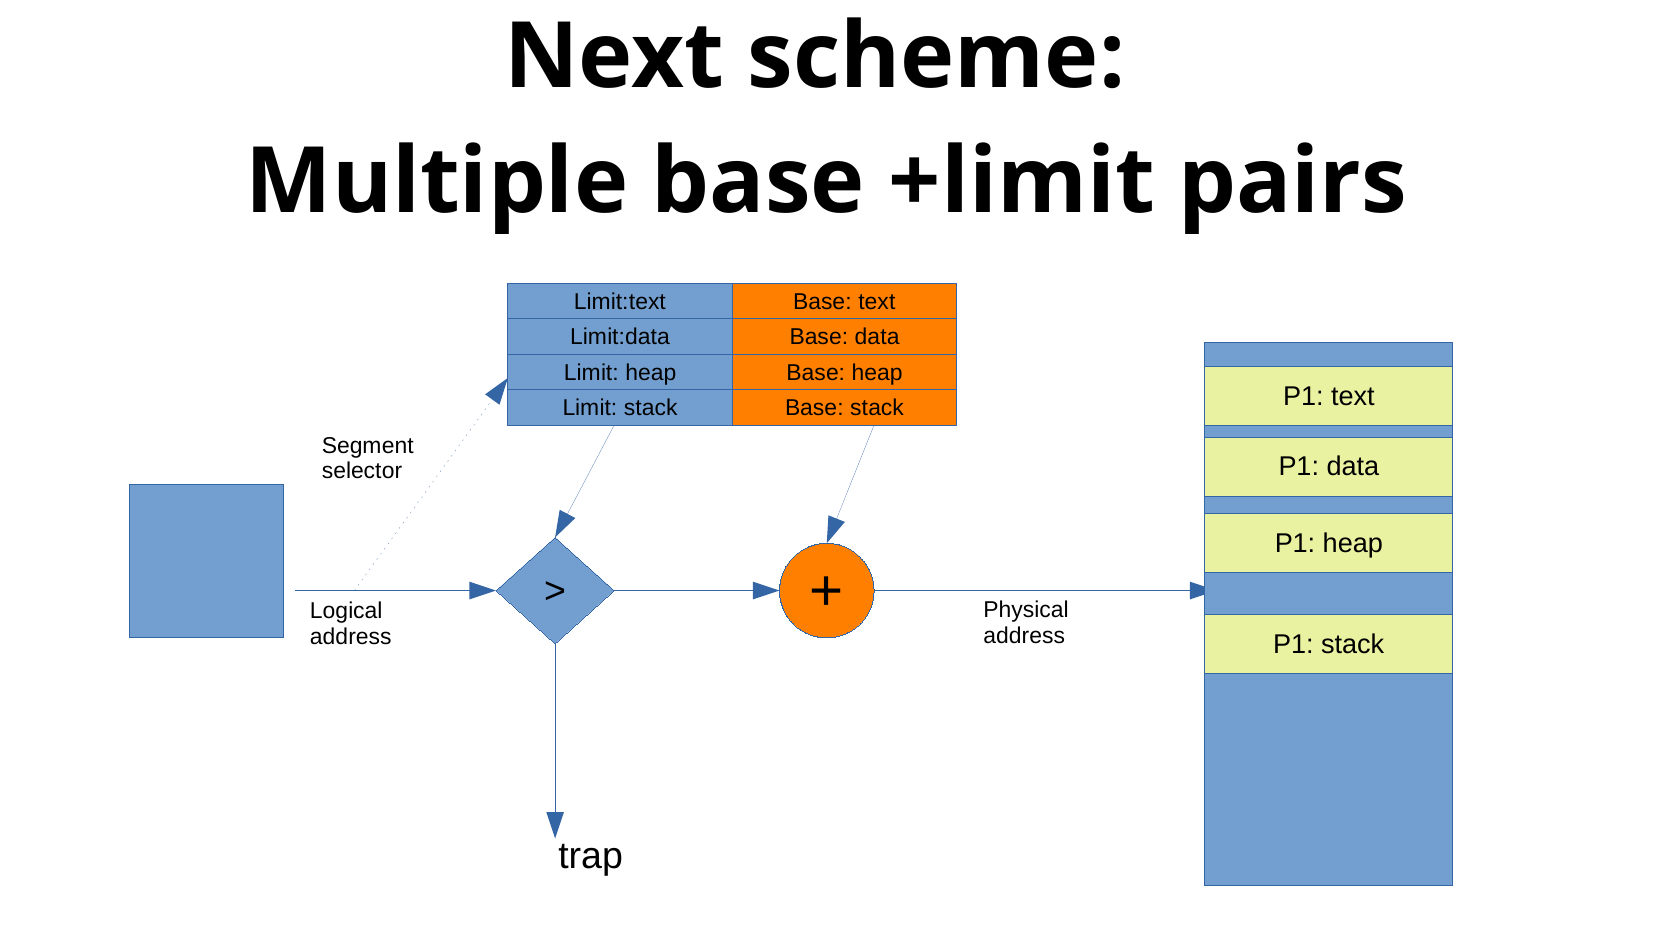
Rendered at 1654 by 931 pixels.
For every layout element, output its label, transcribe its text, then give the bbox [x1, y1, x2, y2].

text_box > [496, 537, 614, 644]
text_box Limit: stack [507, 389, 732, 426]
text_box Base: heap [732, 354, 957, 389]
text_box [1204, 426, 1453, 437]
text_box [1204, 674, 1453, 886]
text_box + [779, 543, 875, 638]
text_box Logical address [295, 590, 473, 657]
text_box P1: heap [1204, 513, 1453, 573]
text_box [1204, 342, 1453, 366]
text_box Segment selector [307, 425, 449, 492]
text_box P1: text [1204, 366, 1453, 426]
text_box [1204, 573, 1453, 614]
text_box P1: stack [1204, 614, 1453, 674]
text_box P1: data [1204, 437, 1453, 497]
text_box Limit:data [507, 318, 732, 354]
text_box Limit:text [507, 283, 732, 318]
text_box [129, 484, 284, 638]
text_box trap [448, 826, 733, 884]
title Next scheme: Multiple base +limit pairs [82, 12, 1571, 218]
text_box Base: data [732, 318, 957, 354]
text_box Physical address [968, 589, 1146, 656]
text_box Base: stack [732, 389, 957, 426]
text_box Base: text [732, 283, 957, 318]
text_box [1204, 497, 1453, 513]
text_box Limit: heap [507, 354, 732, 389]
